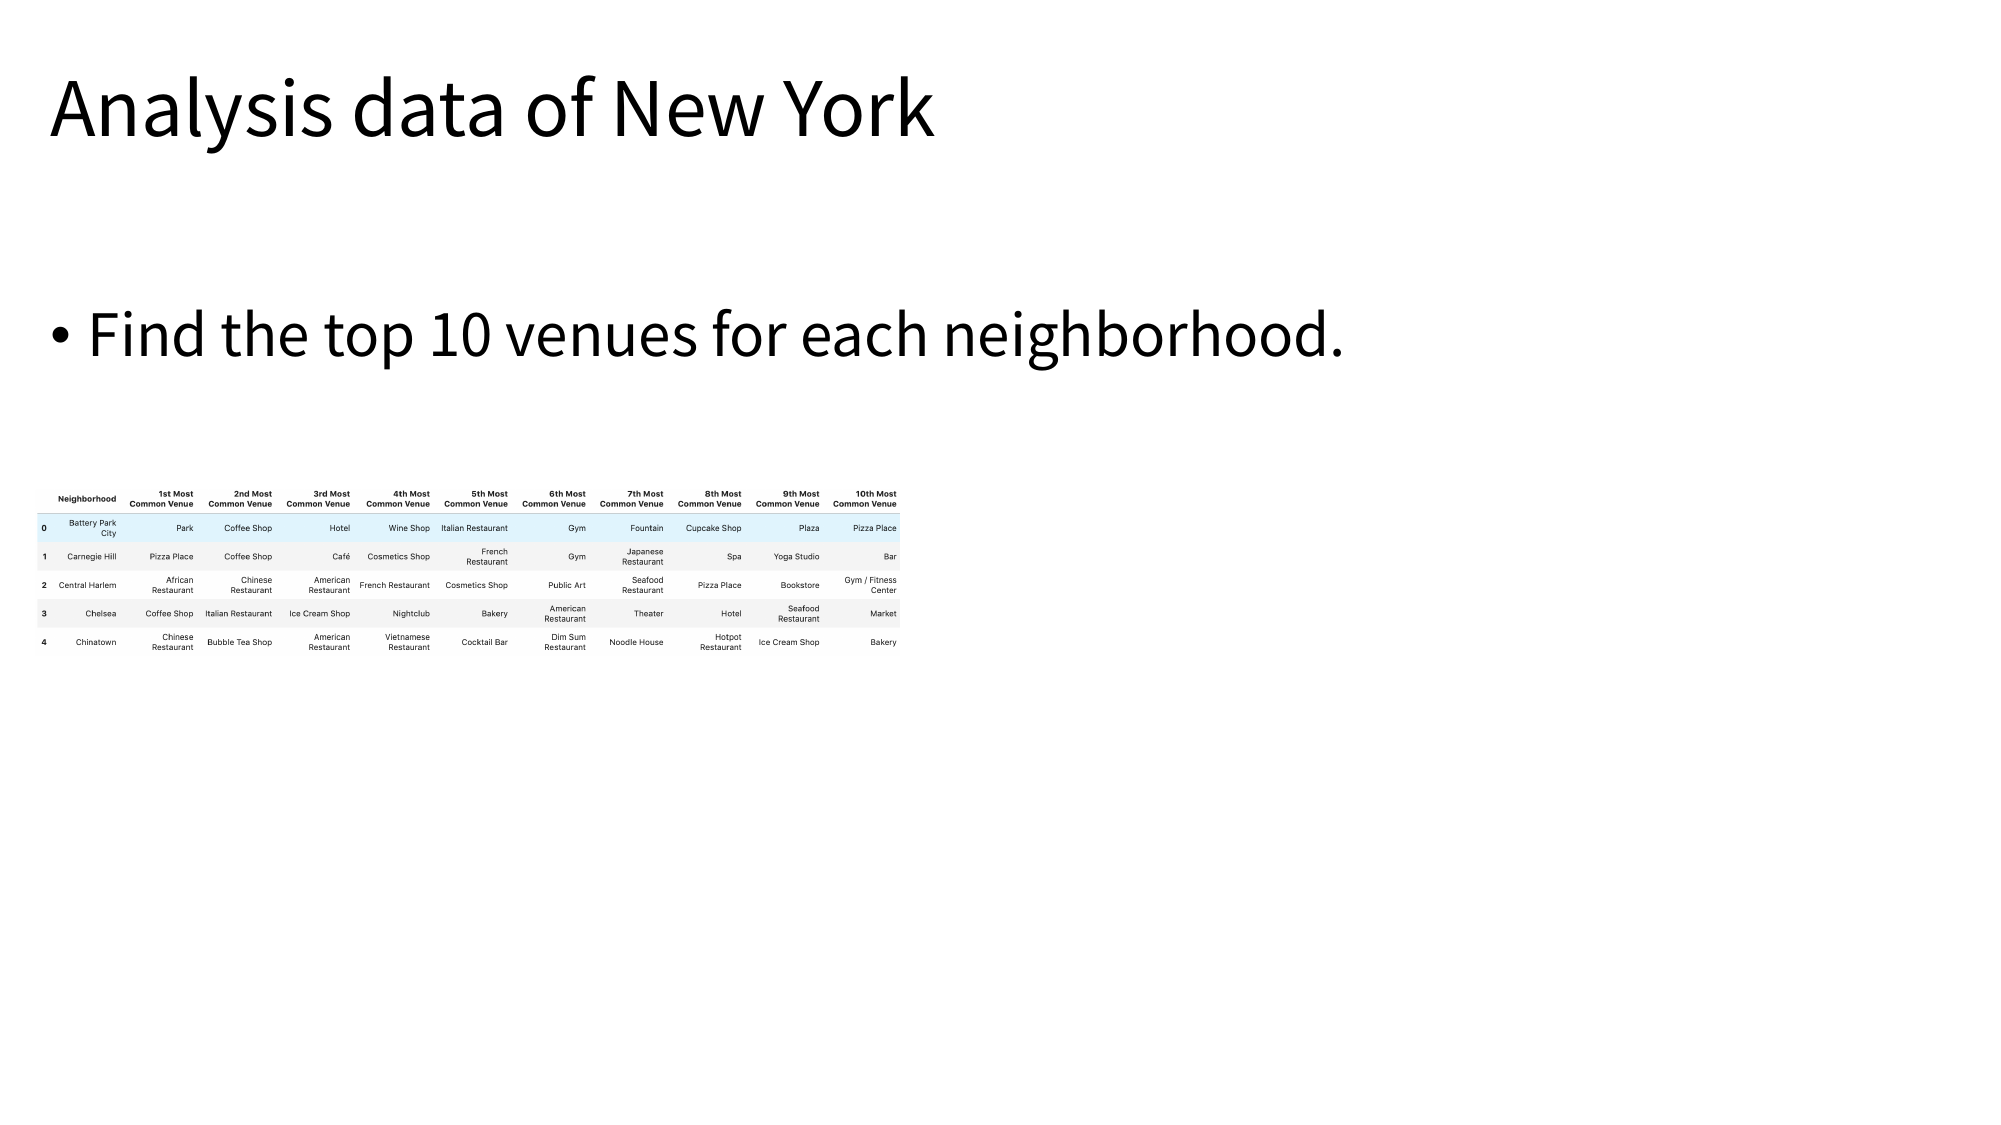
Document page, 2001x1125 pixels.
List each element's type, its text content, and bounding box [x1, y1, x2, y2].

picture [35, 489, 900, 656]
list Find the top 10 venues for each neighborhood. [35, 298, 1926, 1013]
title Analysis data of New York [35, 3, 1761, 221]
